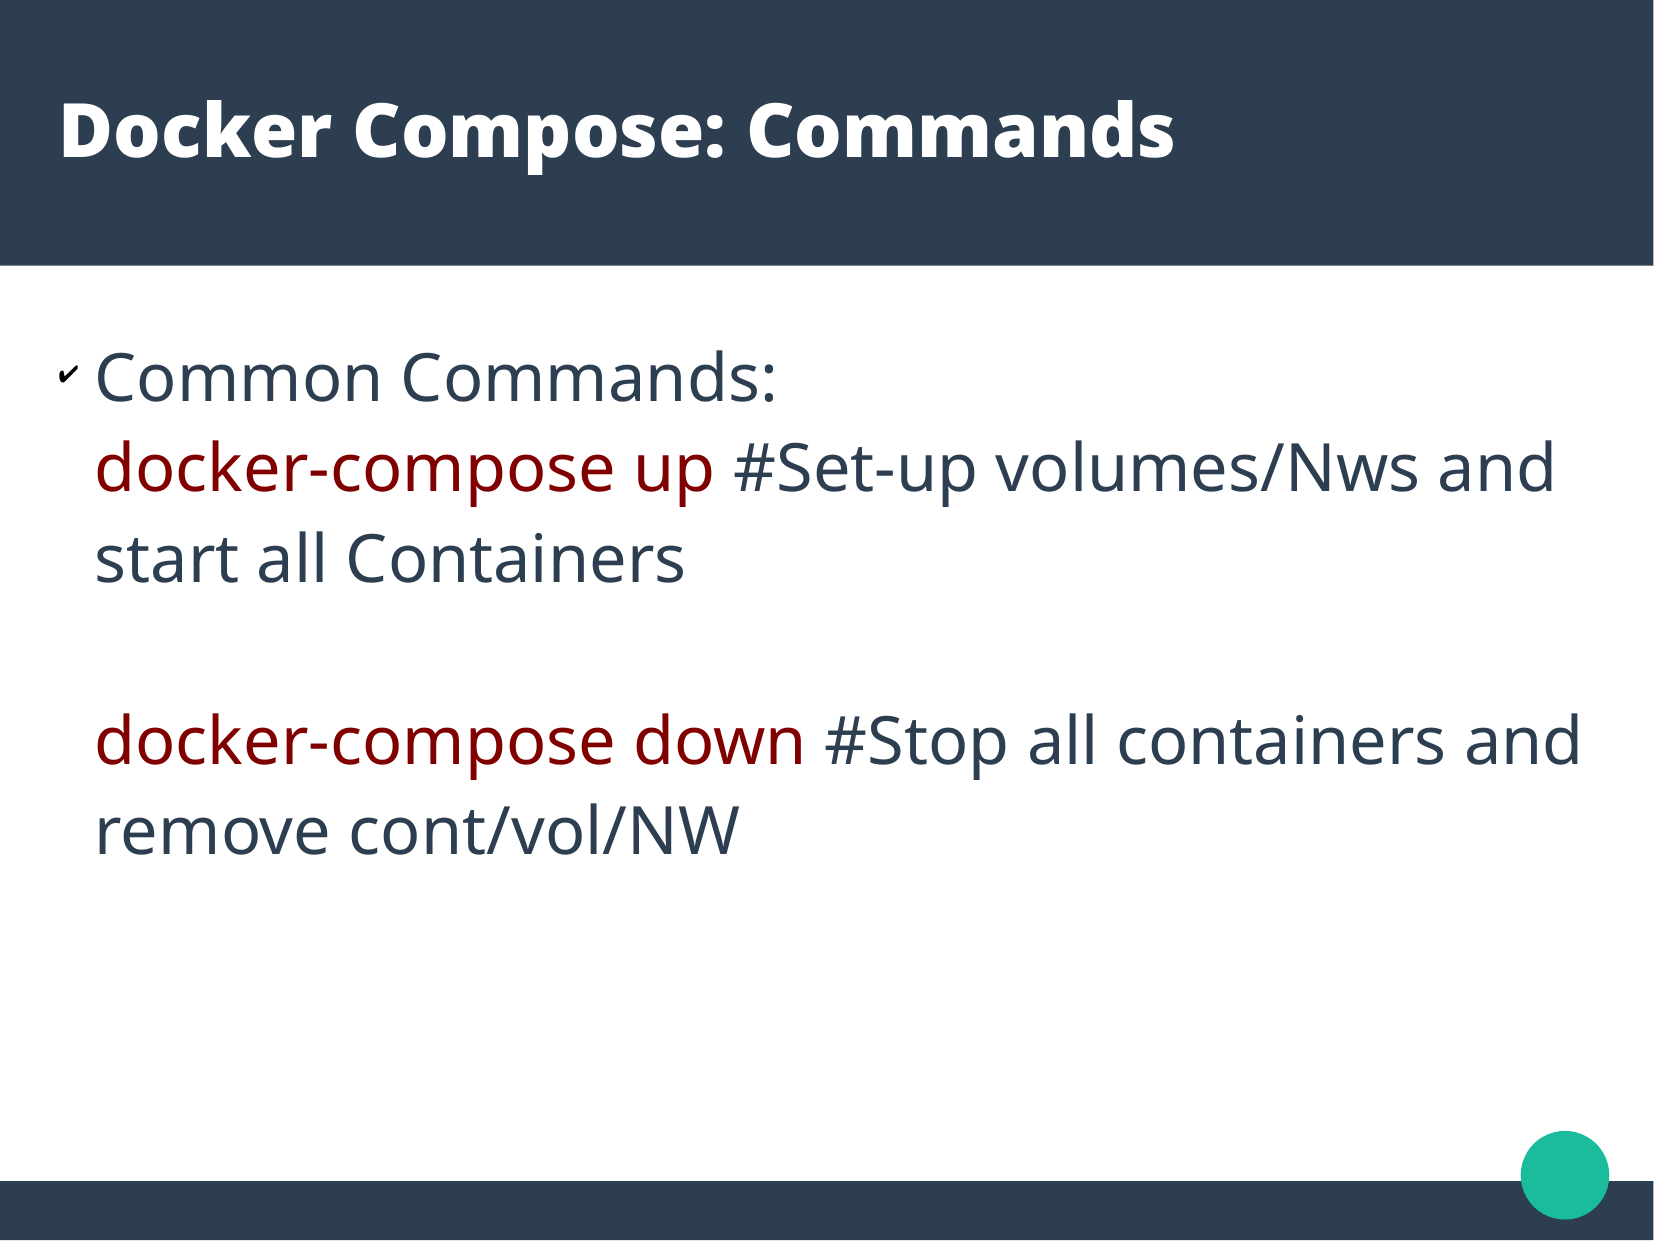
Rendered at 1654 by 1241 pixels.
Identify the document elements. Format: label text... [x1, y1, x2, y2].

subtitle Common Commands: docker-compose up #Set-up volumes/Nws and start all Containers docker-compose down #Stop all containers and remove cont/vol/NW [59, 291, 1595, 1186]
title Docker Compose: Commands [59, 40, 1595, 216]
